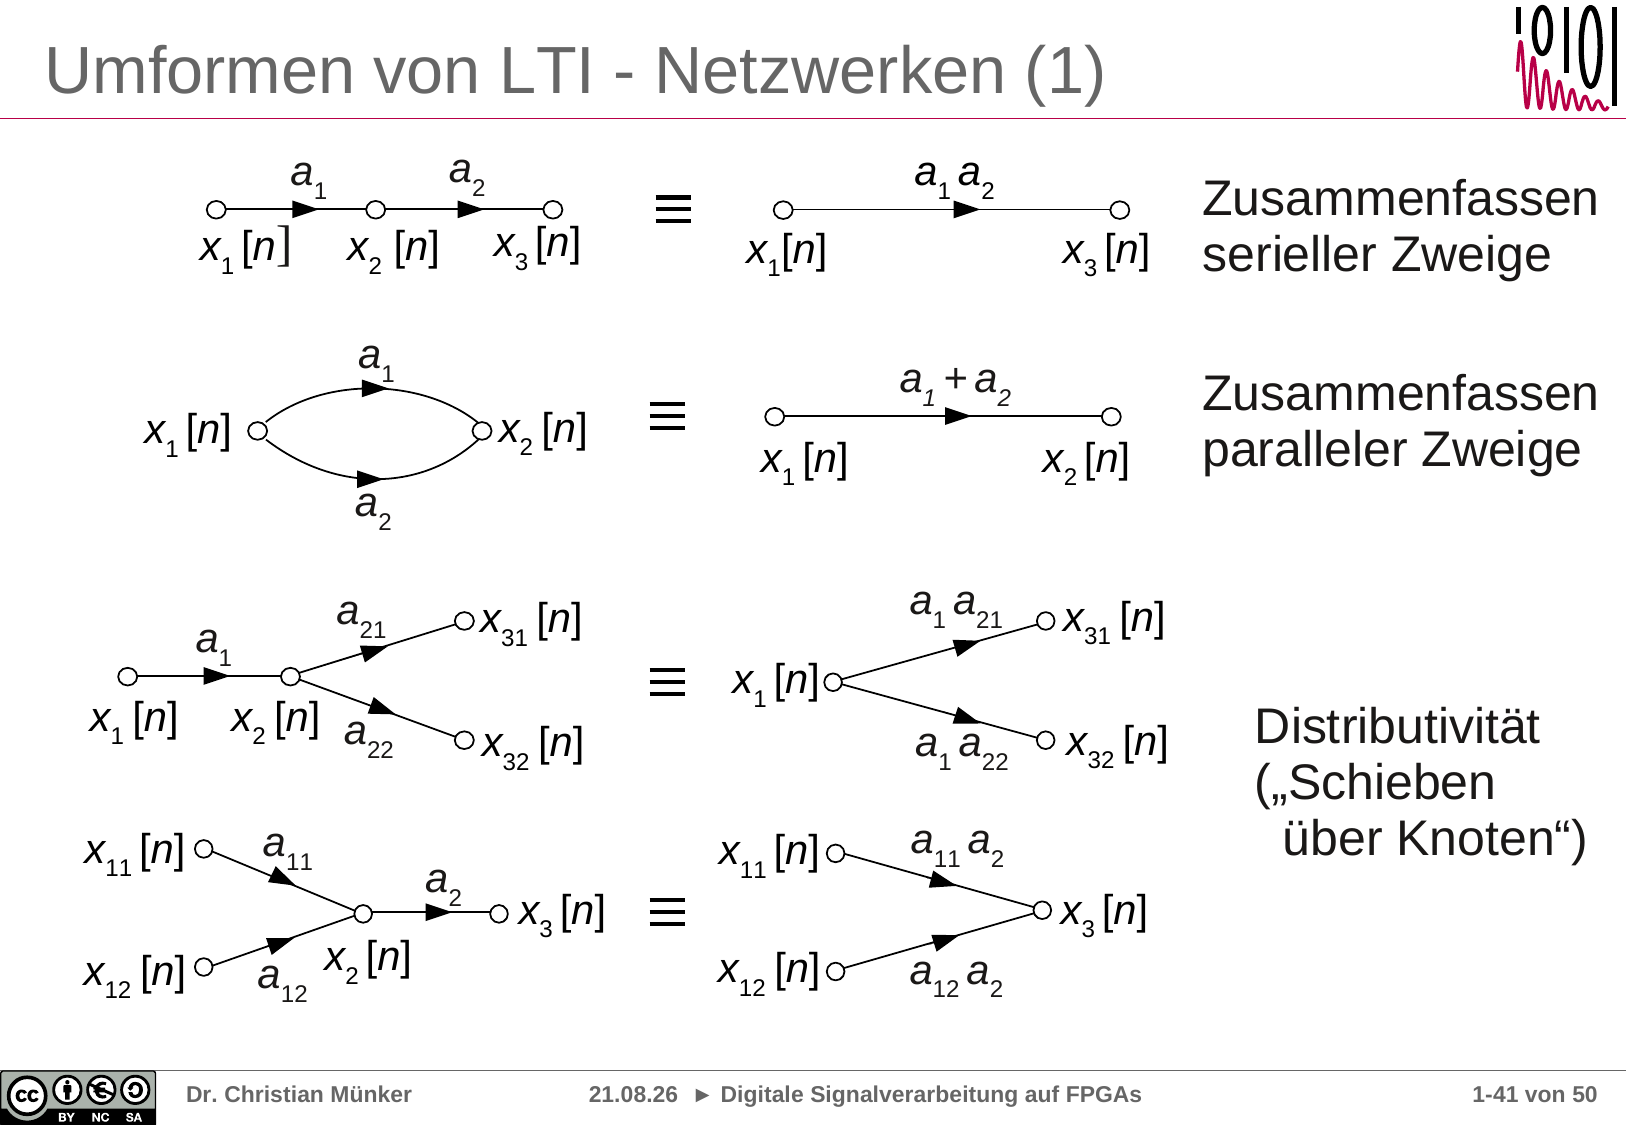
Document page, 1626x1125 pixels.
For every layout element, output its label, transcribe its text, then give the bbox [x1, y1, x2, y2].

text_box x3 [n] [493, 221, 590, 275]
text_box Zusammenfassen serieller Zweige [1187, 163, 1615, 290]
text_box x2 [n] [347, 218, 453, 278]
text_box [366, 200, 386, 218]
text_box [765, 407, 785, 426]
title Umformen von LTI - Netzwerken (1) [44, 17, 1376, 130]
text_box a1 [358, 330, 396, 388]
text_box a12 [257, 945, 308, 1014]
text_box [248, 422, 268, 440]
text_box [543, 200, 563, 219]
text_box x1 [n] [144, 405, 266, 464]
text_box x1 [n] [732, 655, 820, 714]
text_box x2 [n] [324, 932, 413, 990]
text_box x2 [n] [498, 404, 621, 462]
text_box a11 [262, 813, 314, 882]
text_box x1[n] [746, 228, 828, 280]
text_box x3 [n] [1062, 228, 1151, 280]
text_box [280, 667, 301, 686]
text_box [206, 200, 226, 218]
text_box x1 [n] [760, 433, 849, 492]
text_box a2 [448, 144, 499, 202]
text_box x12 [n] [717, 944, 821, 1003]
text_box [472, 422, 492, 440]
text_box x32 [n] [481, 718, 585, 777]
picture [1512, 0, 1624, 114]
text_box a2 [354, 479, 392, 536]
text_box a1 + a2 [899, 354, 1012, 412]
text_box [490, 905, 508, 923]
text_box a1 a21 [909, 571, 1004, 639]
text_box a12 a2 [909, 940, 1004, 1009]
text_box Zusammenfassen paralleler Zweige [1187, 357, 1615, 485]
text_box a22 [343, 701, 395, 769]
text_box x12 [n] [83, 947, 187, 1006]
text_box [1110, 201, 1130, 219]
text_box x11 [n] [84, 825, 186, 883]
text_box x1 [n] [199, 218, 306, 278]
text_box [1033, 901, 1052, 920]
text_box [773, 201, 793, 219]
text_box a1 a2 [914, 147, 1003, 205]
text_box x1 [n] [89, 693, 179, 752]
text_box [194, 840, 213, 858]
text_box a2 [425, 849, 463, 917]
text_box x32 [n] [1066, 717, 1170, 775]
text_box [826, 962, 845, 981]
text_box [454, 612, 474, 630]
text_box [194, 958, 213, 976]
text_box a11 a2 [910, 810, 1005, 879]
text_box [1101, 407, 1121, 426]
text_box a21 [336, 587, 387, 644]
text_box x11 [n] [718, 826, 820, 885]
text_box x3 [n] [1060, 885, 1149, 944]
text_box [826, 844, 845, 863]
text_box x3 [n] [518, 885, 607, 944]
text_box a1 [290, 147, 334, 205]
text_box x2 [n] [1042, 437, 1131, 488]
text_box a11 [262, 874, 270, 882]
text_box [824, 673, 842, 692]
text_box [454, 731, 474, 750]
text_box x31 [n] [480, 594, 583, 653]
text_box x31 [n] [1063, 593, 1166, 651]
text_box a12 a2 [909, 940, 934, 948]
text_box [1036, 612, 1055, 630]
text_box [118, 667, 138, 686]
text_box Distributivität („Schieben über Knoten“) [1240, 690, 1604, 874]
text_box a1 [195, 614, 233, 672]
text_box a1 a22 [915, 713, 1010, 781]
text_box [1036, 731, 1055, 750]
text_box [354, 905, 373, 923]
text_box x2 [n] [231, 693, 321, 752]
